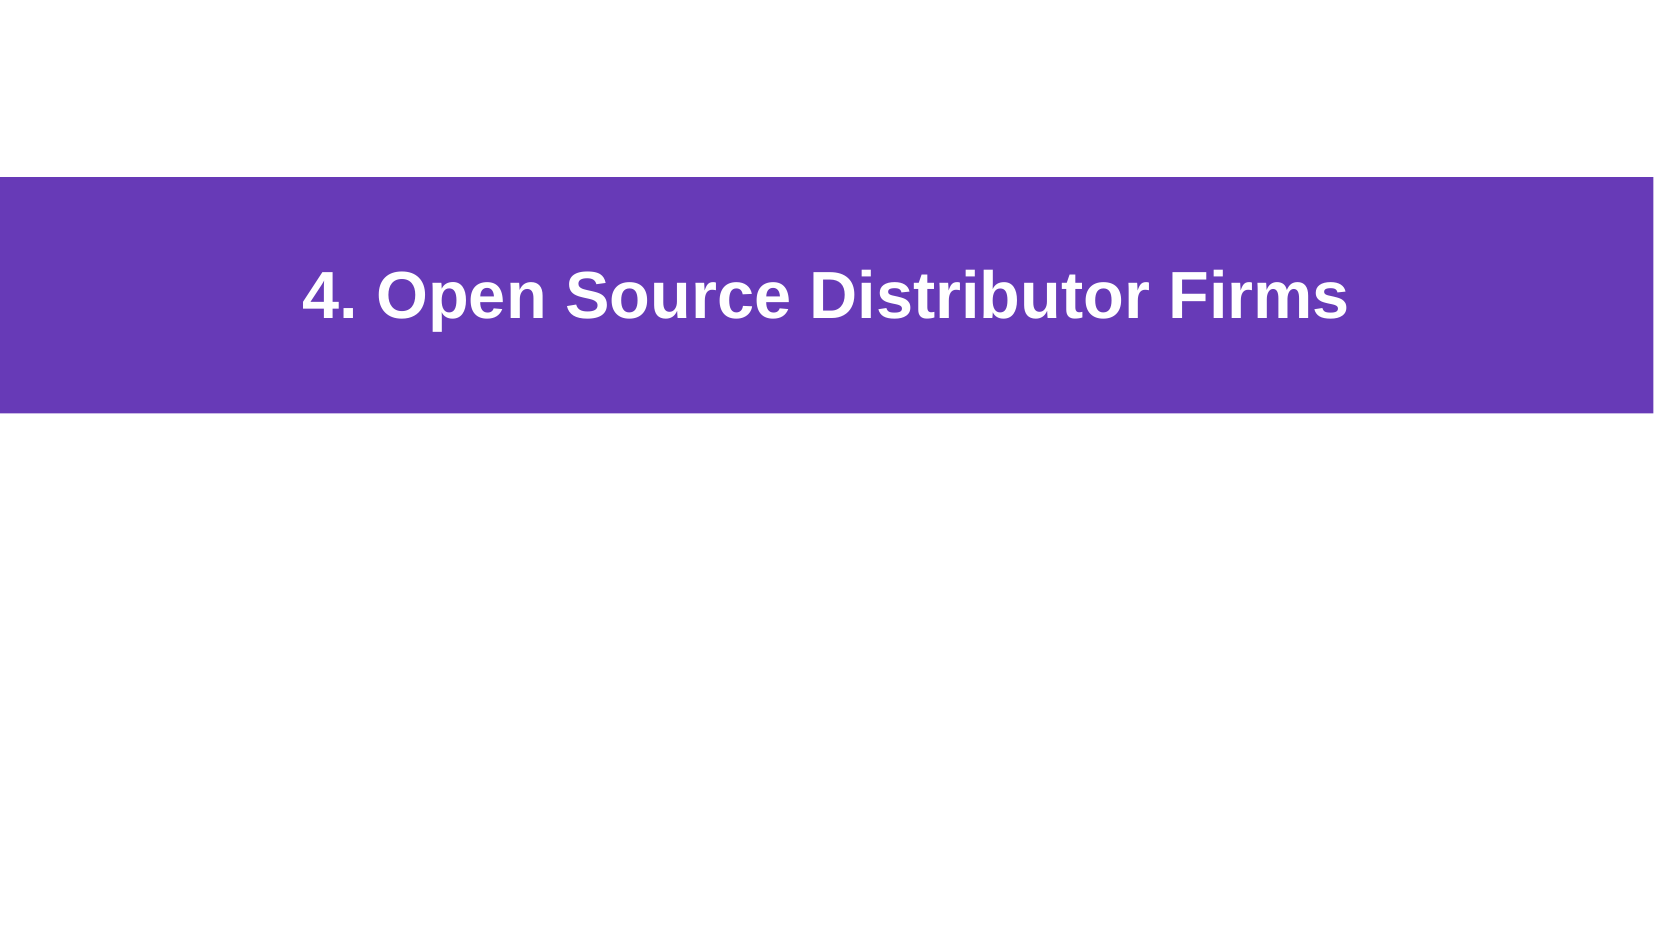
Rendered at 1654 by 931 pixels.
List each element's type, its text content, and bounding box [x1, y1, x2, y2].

title 4. Open Source Distributor Firms [0, 177, 1654, 414]
